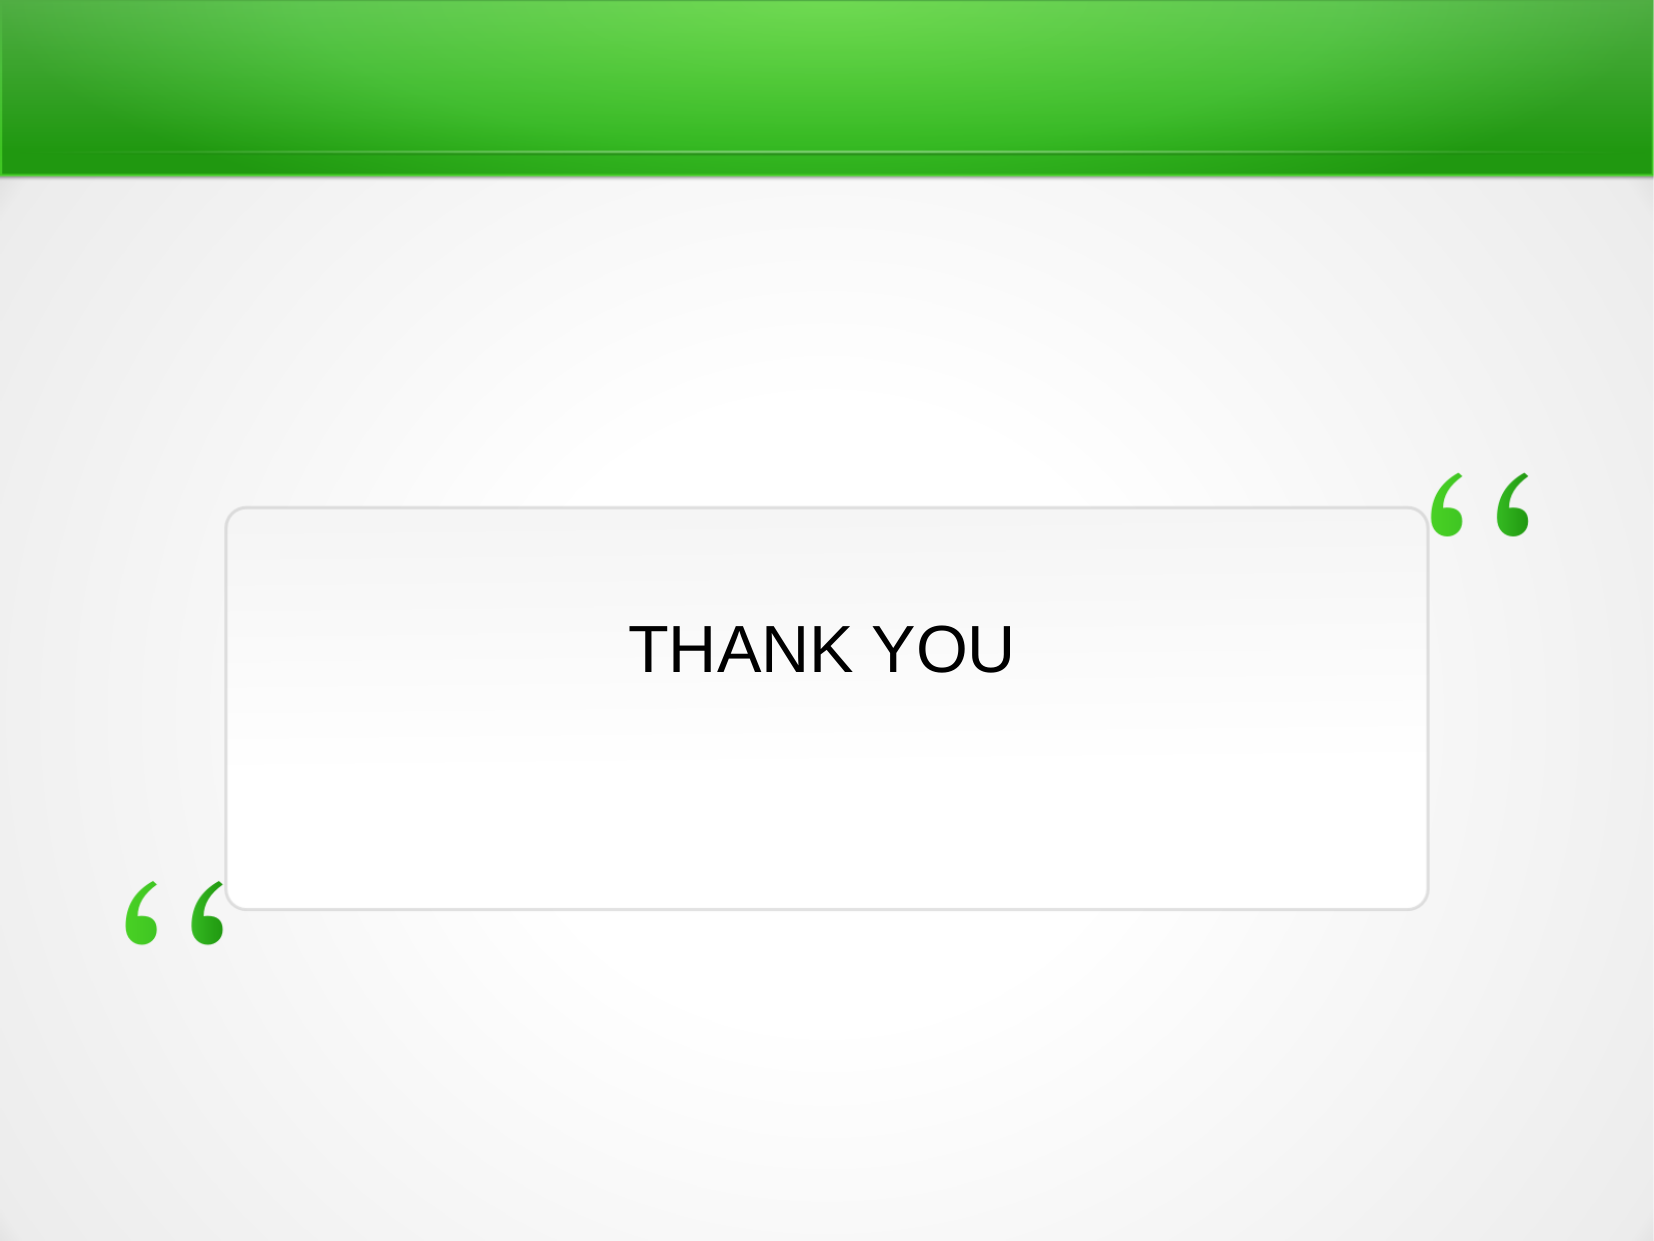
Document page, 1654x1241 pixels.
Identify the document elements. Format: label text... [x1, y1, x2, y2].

picture [0, 0, 1654, 1241]
list THANK YOU [224, 507, 1430, 910]
